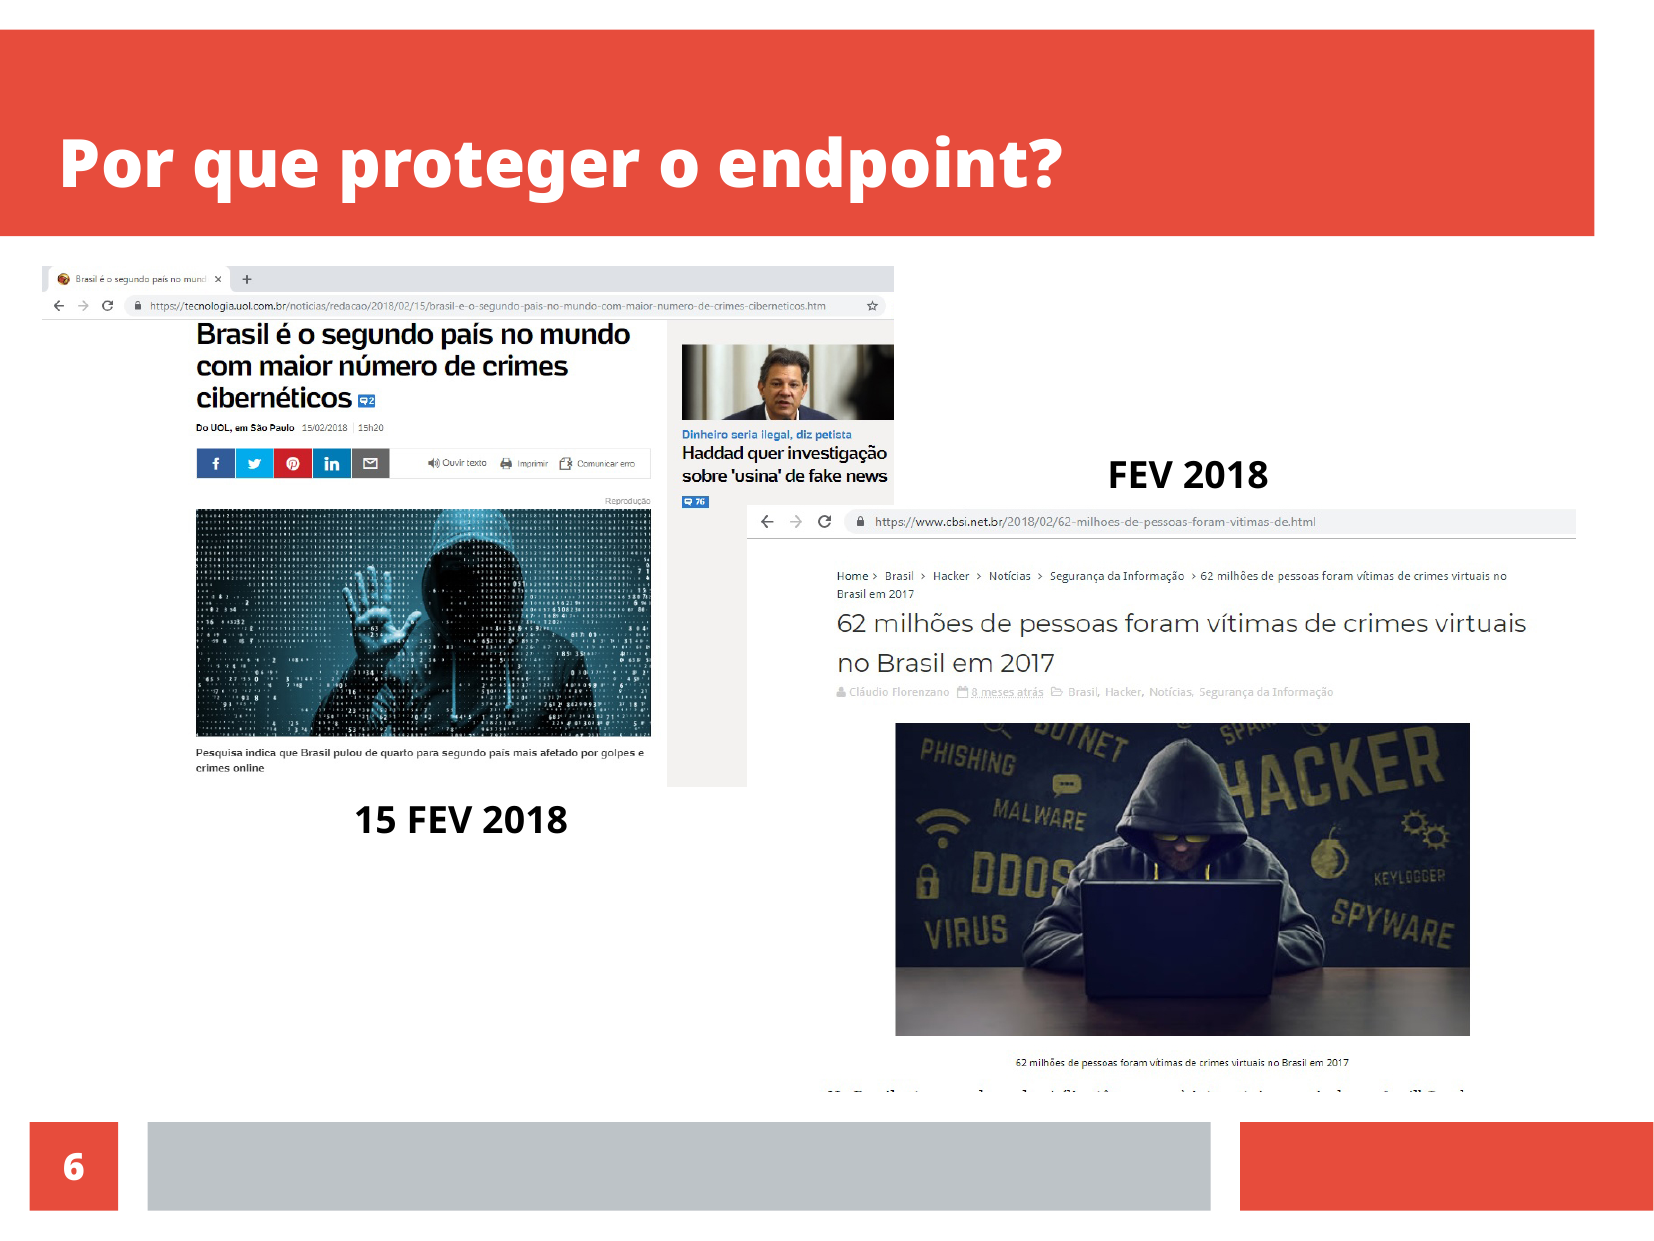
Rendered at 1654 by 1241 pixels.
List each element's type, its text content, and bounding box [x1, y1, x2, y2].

text_box 15 FEV 2018 [339, 786, 598, 852]
text_box FEV 2018 [1092, 441, 1298, 506]
title Por que proteger o endpoint? [59, 59, 1595, 207]
picture [42, 266, 1576, 1092]
